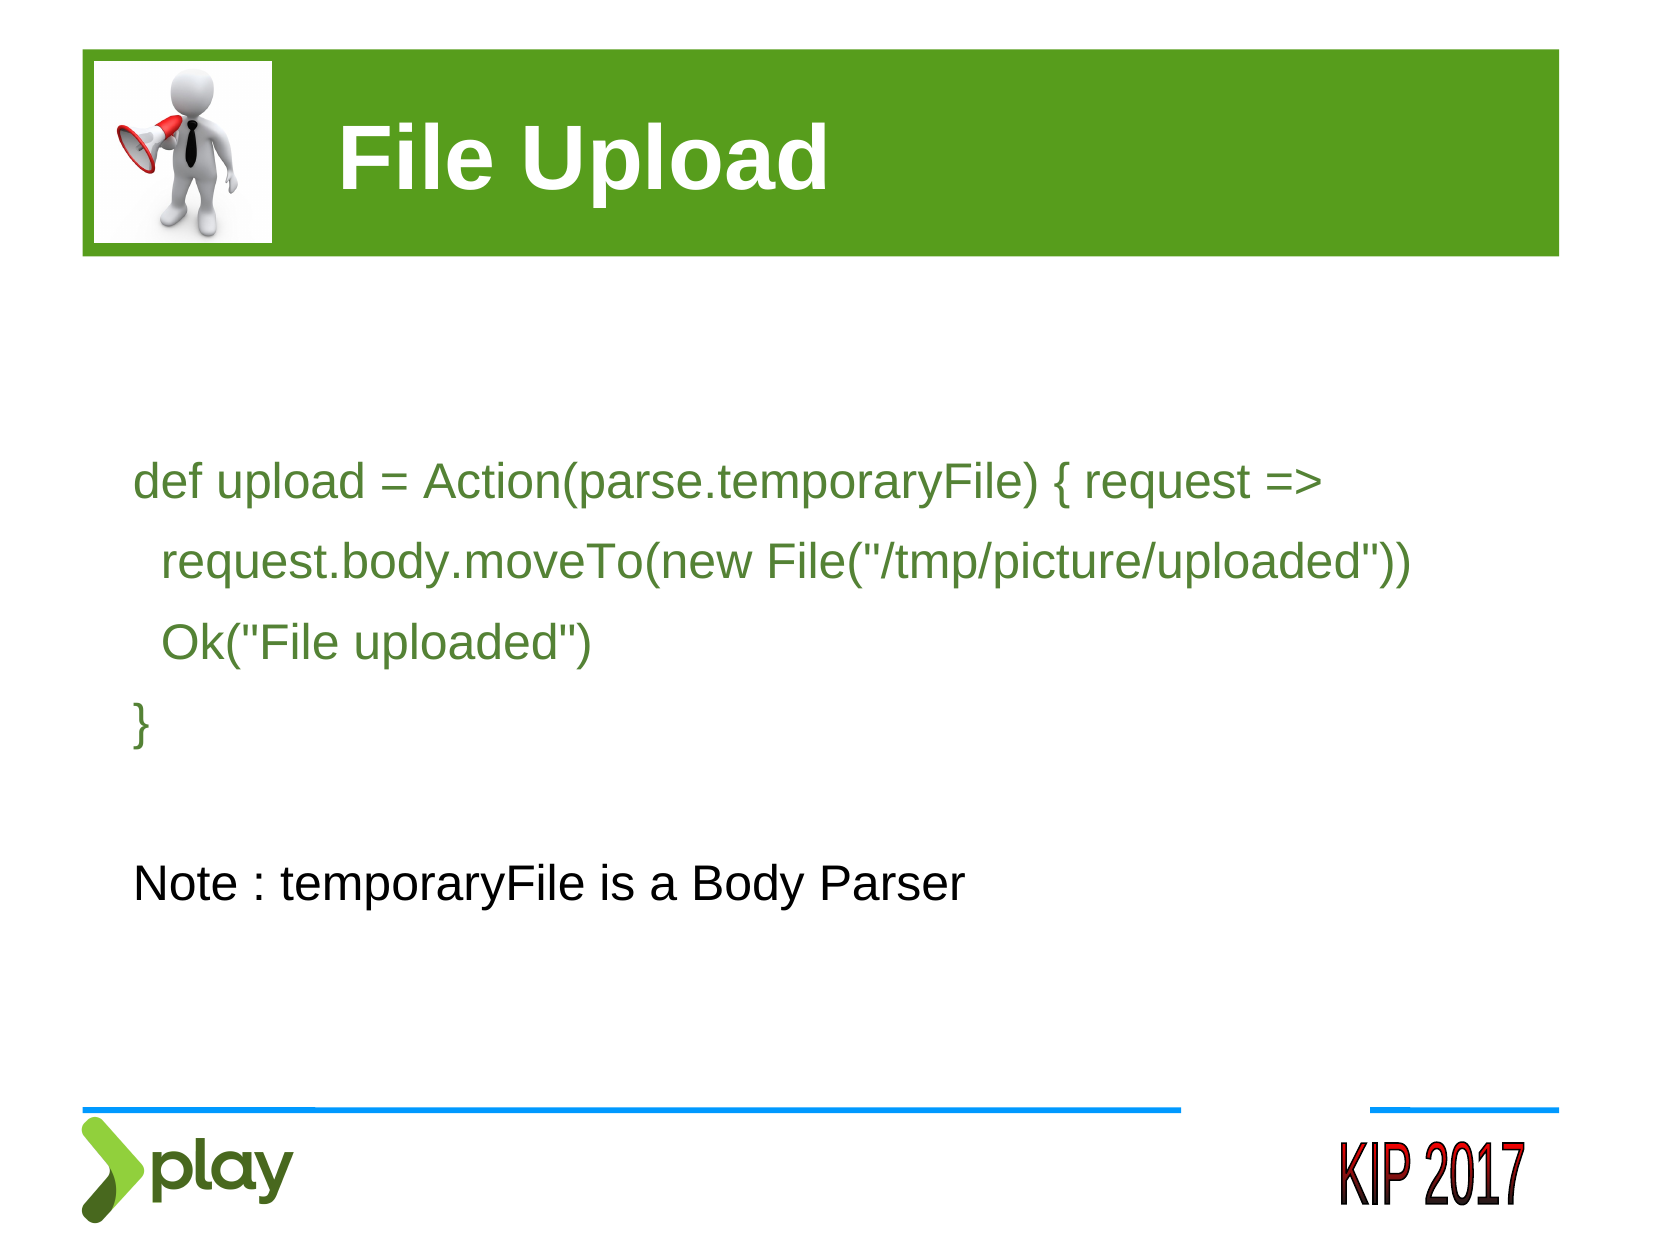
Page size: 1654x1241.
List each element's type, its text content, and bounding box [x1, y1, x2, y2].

title File Upload [82, 49, 1560, 257]
picture [94, 61, 272, 243]
text_box def upload = Action(parse.temporaryFile) { request => request.body.moveTo(new File("/tmp/picture/uploaded")) Ok("File uploaded") } Note : temporaryFile is a Body Parser [82, 299, 1560, 1065]
picture [68, 1111, 302, 1229]
